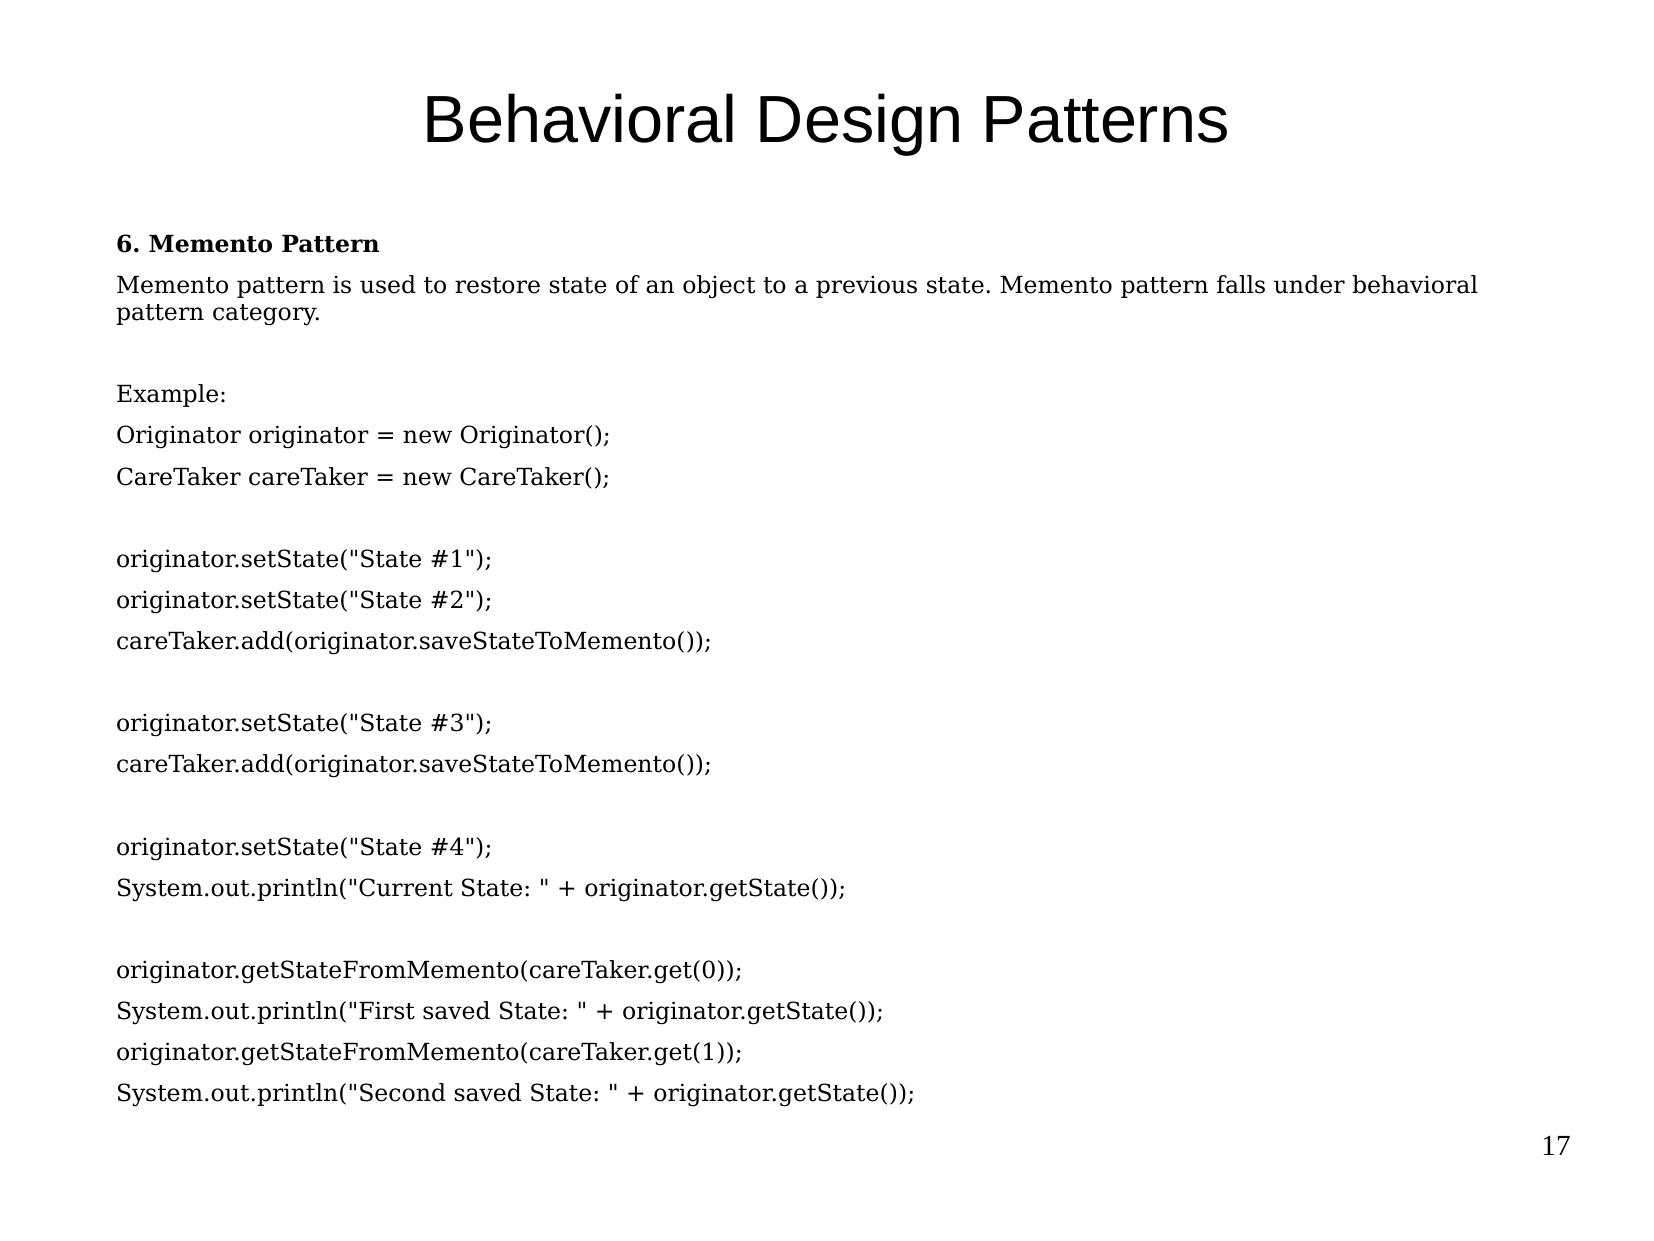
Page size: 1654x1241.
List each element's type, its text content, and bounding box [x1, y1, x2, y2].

list 6. Memento Pattern Memento pattern is used to restore state of an object to a previous state. Memento pattern falls under behavioral pattern category. Example: Originator originator = new Originator(); CareTaker careTaker = new CareTaker(); originator.setState("State #1"); originator.setState("State #2"); careTaker.add(originator.saveStateToMemento()); originator.setState("State #3"); careTaker.add(originator.saveStateToMemento()); originator.setState("State #4"); System.out.println("Current State: " + originator.getState()); originator.getStateFromMemento(careTaker.get(0)); System.out.println("First saved State: " + originator.getState()); originator.getStateFromMemento(careTaker.get(1)); System.out.println("Second saved State: " + originator.getState()); [82, 230, 1571, 1164]
title Behavioral Design Patterns [82, 49, 1571, 189]
